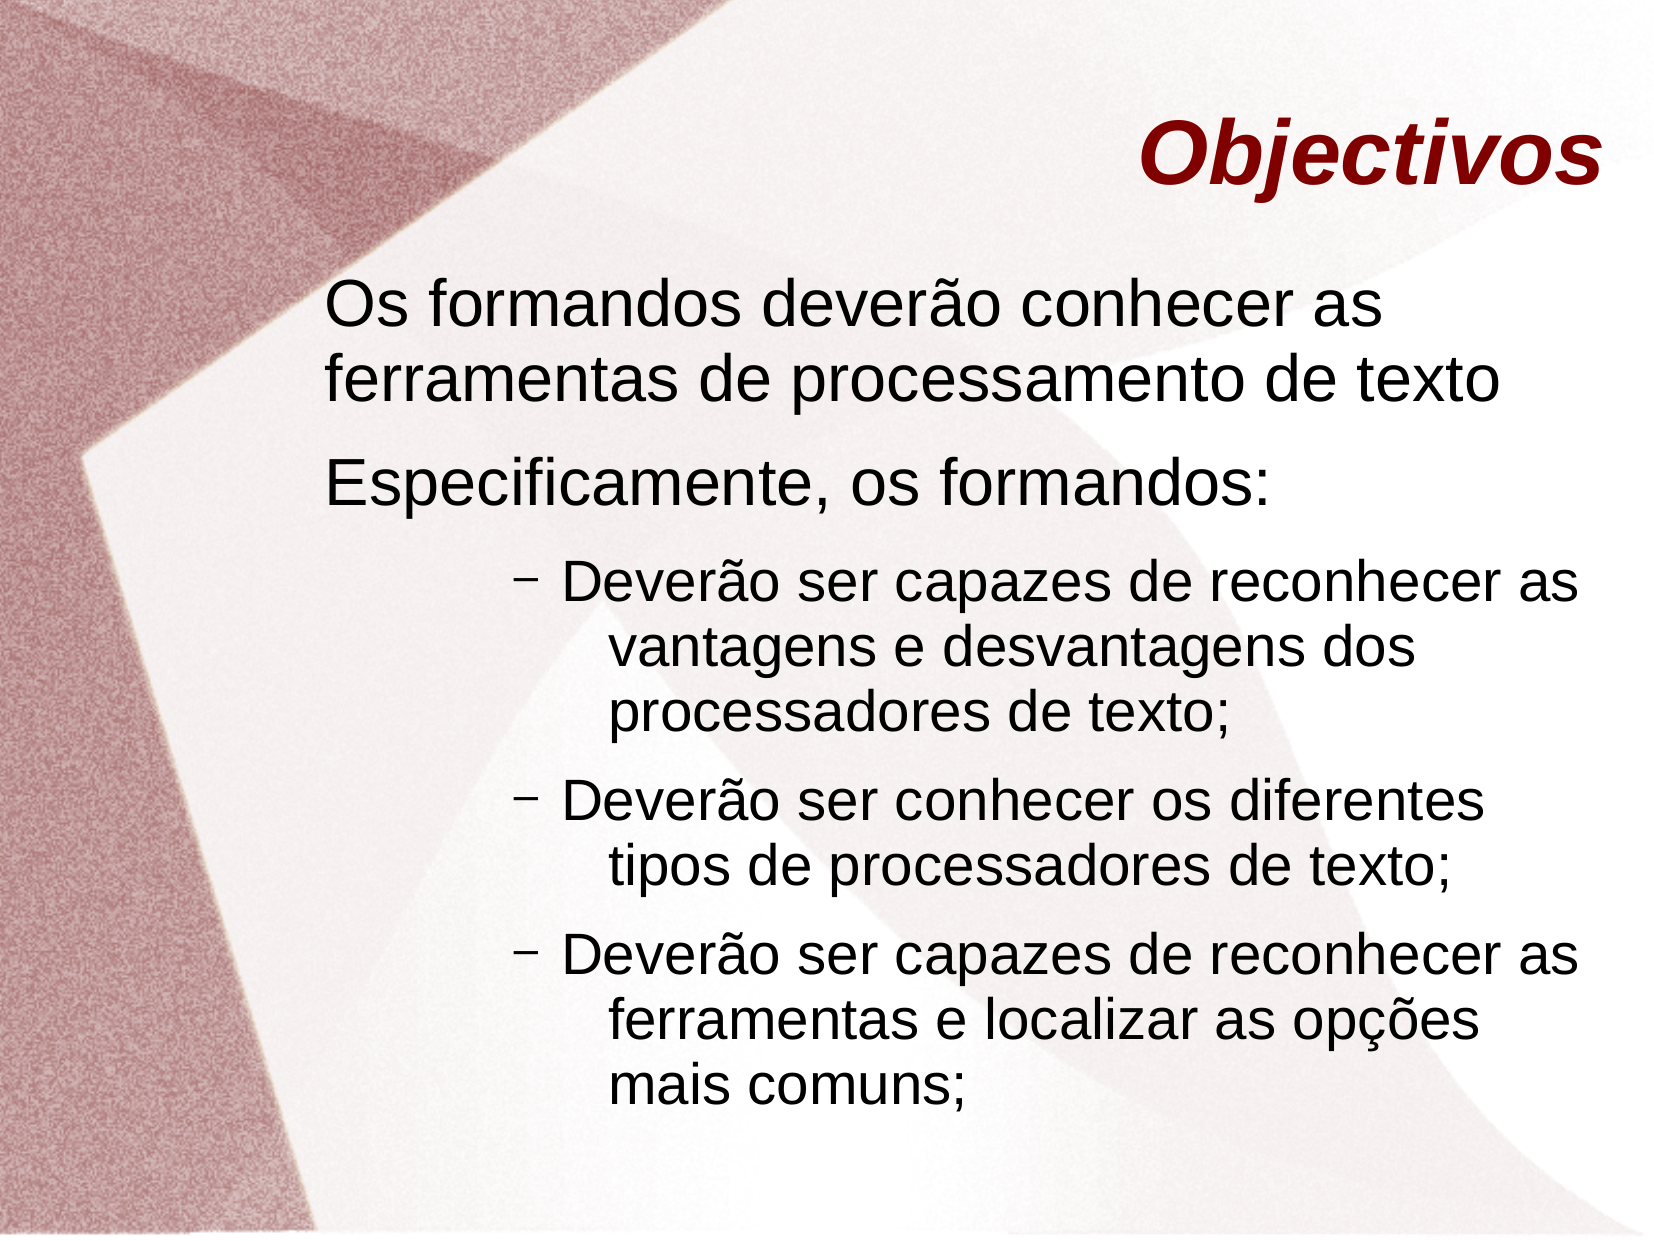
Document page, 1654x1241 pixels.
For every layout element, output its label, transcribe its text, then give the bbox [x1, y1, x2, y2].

list Os formandos deverão conhecer as ferramentas de processamento de texto Especificamente, os formandos: Deverão ser capazes de reconhecer as vantagens e desvantagens dos processadores de texto; Deverão ser conhecer os diferentes tipos de processadores de texto; Deverão ser capazes de reconhecer as ferramentas e localizar as opções mais comuns; [324, 265, 1601, 1116]
picture [0, 0, 1654, 1241]
title Objectivos [596, 56, 1607, 250]
